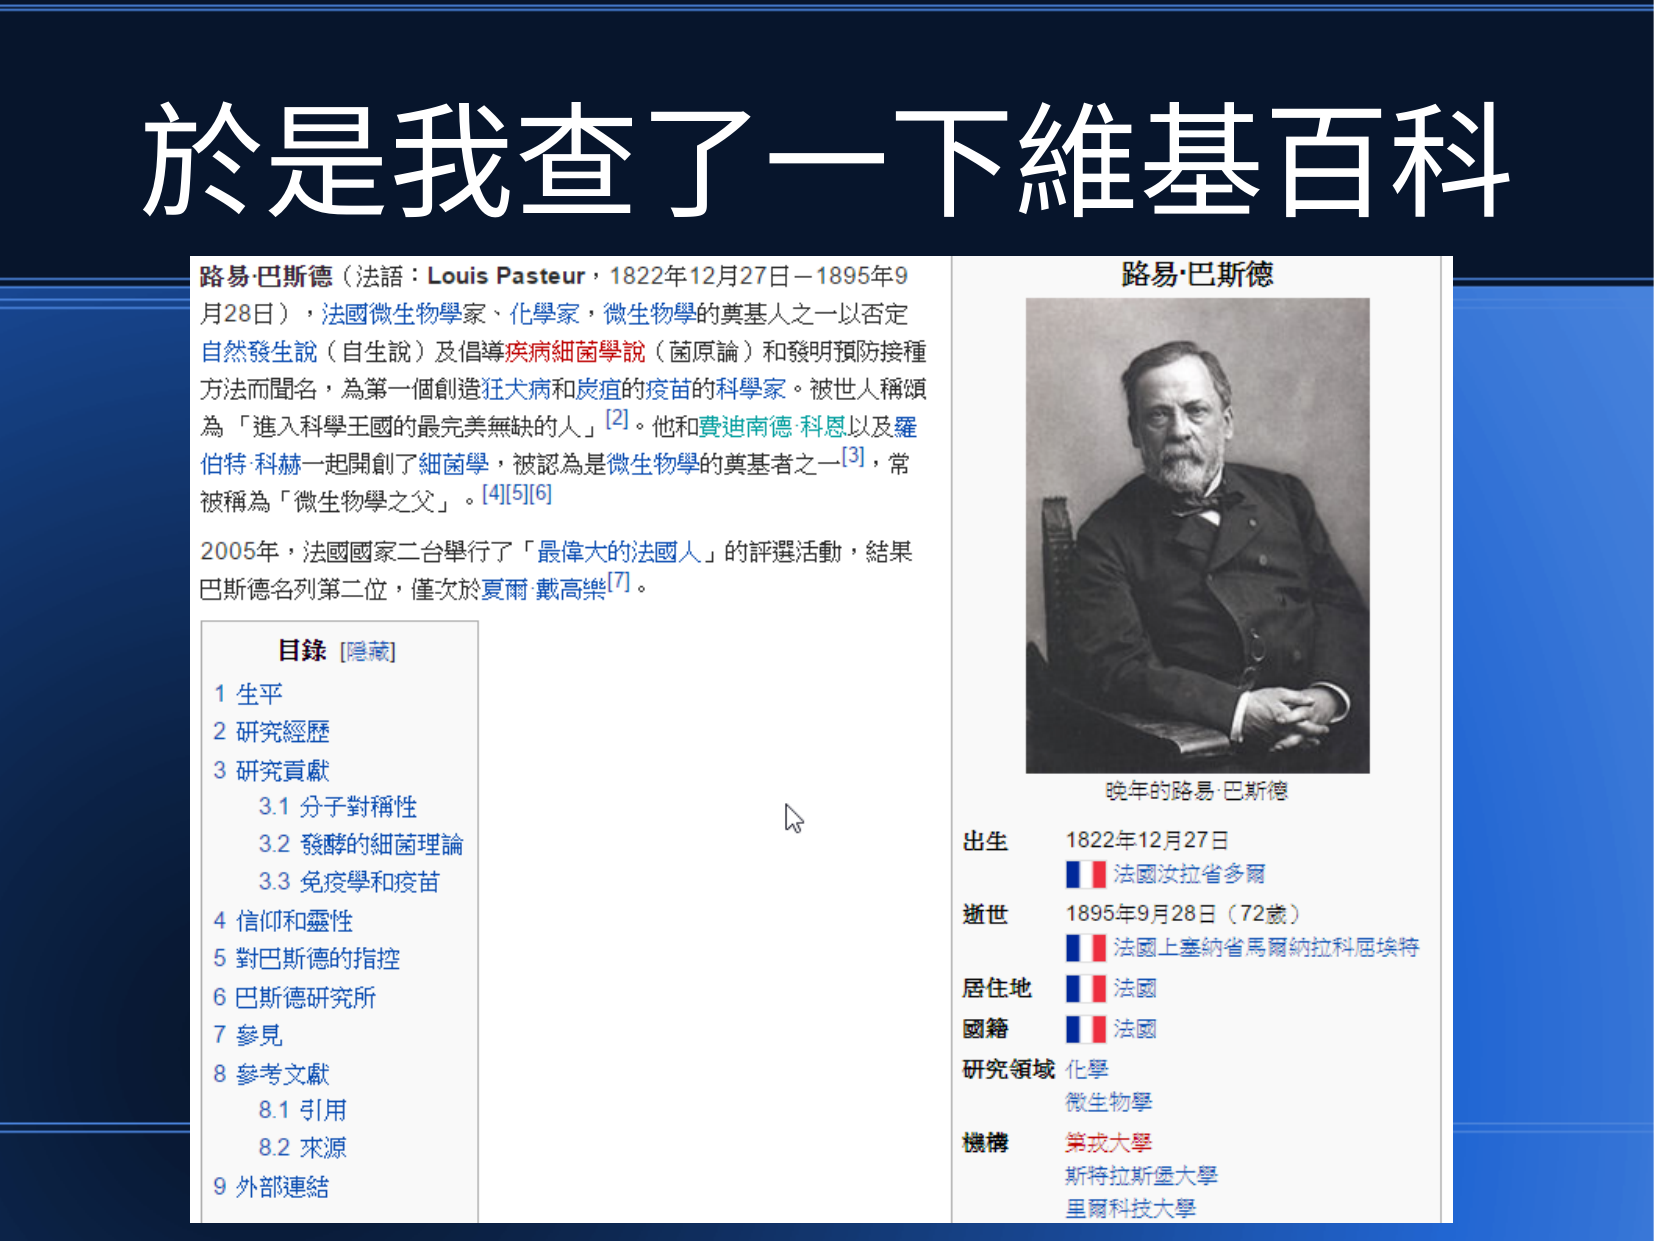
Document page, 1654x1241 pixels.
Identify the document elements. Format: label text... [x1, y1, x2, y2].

picture [0, 0, 1654, 1241]
title 於是我查了一下維基百科 [82, 49, 1571, 257]
